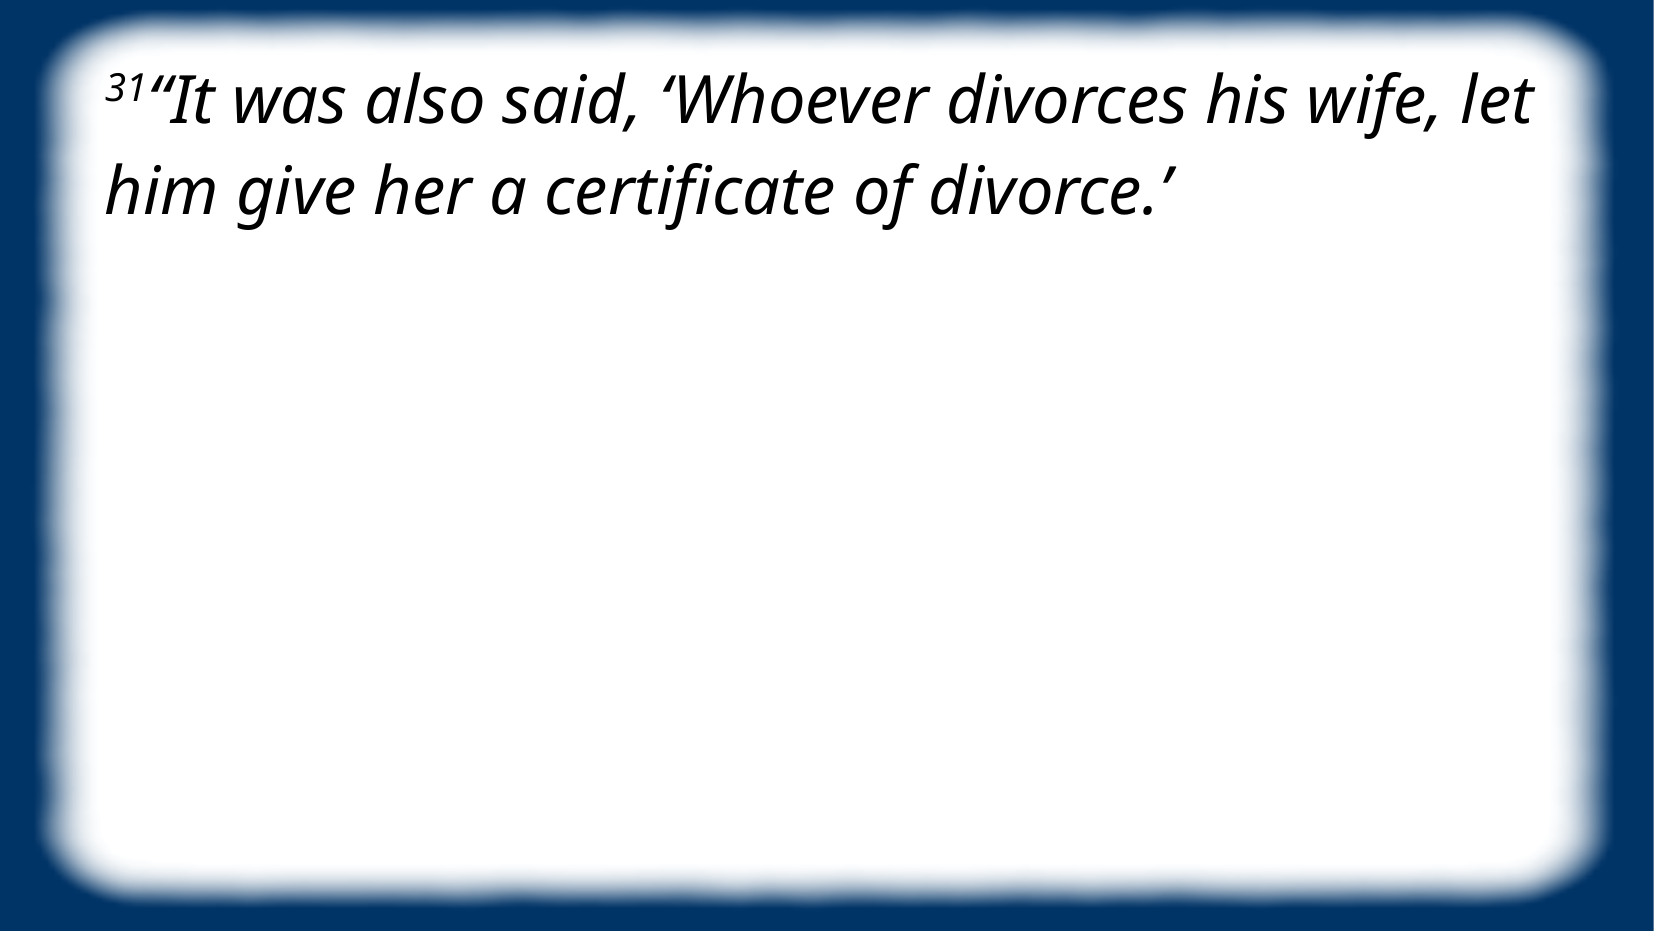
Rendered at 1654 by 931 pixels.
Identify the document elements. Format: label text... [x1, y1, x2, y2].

text_box 31“It was also said, ‘Whoever divorces his wife, let him give her a certificate of divorce.’ [90, 45, 1561, 238]
picture [0, 0, 1654, 931]
